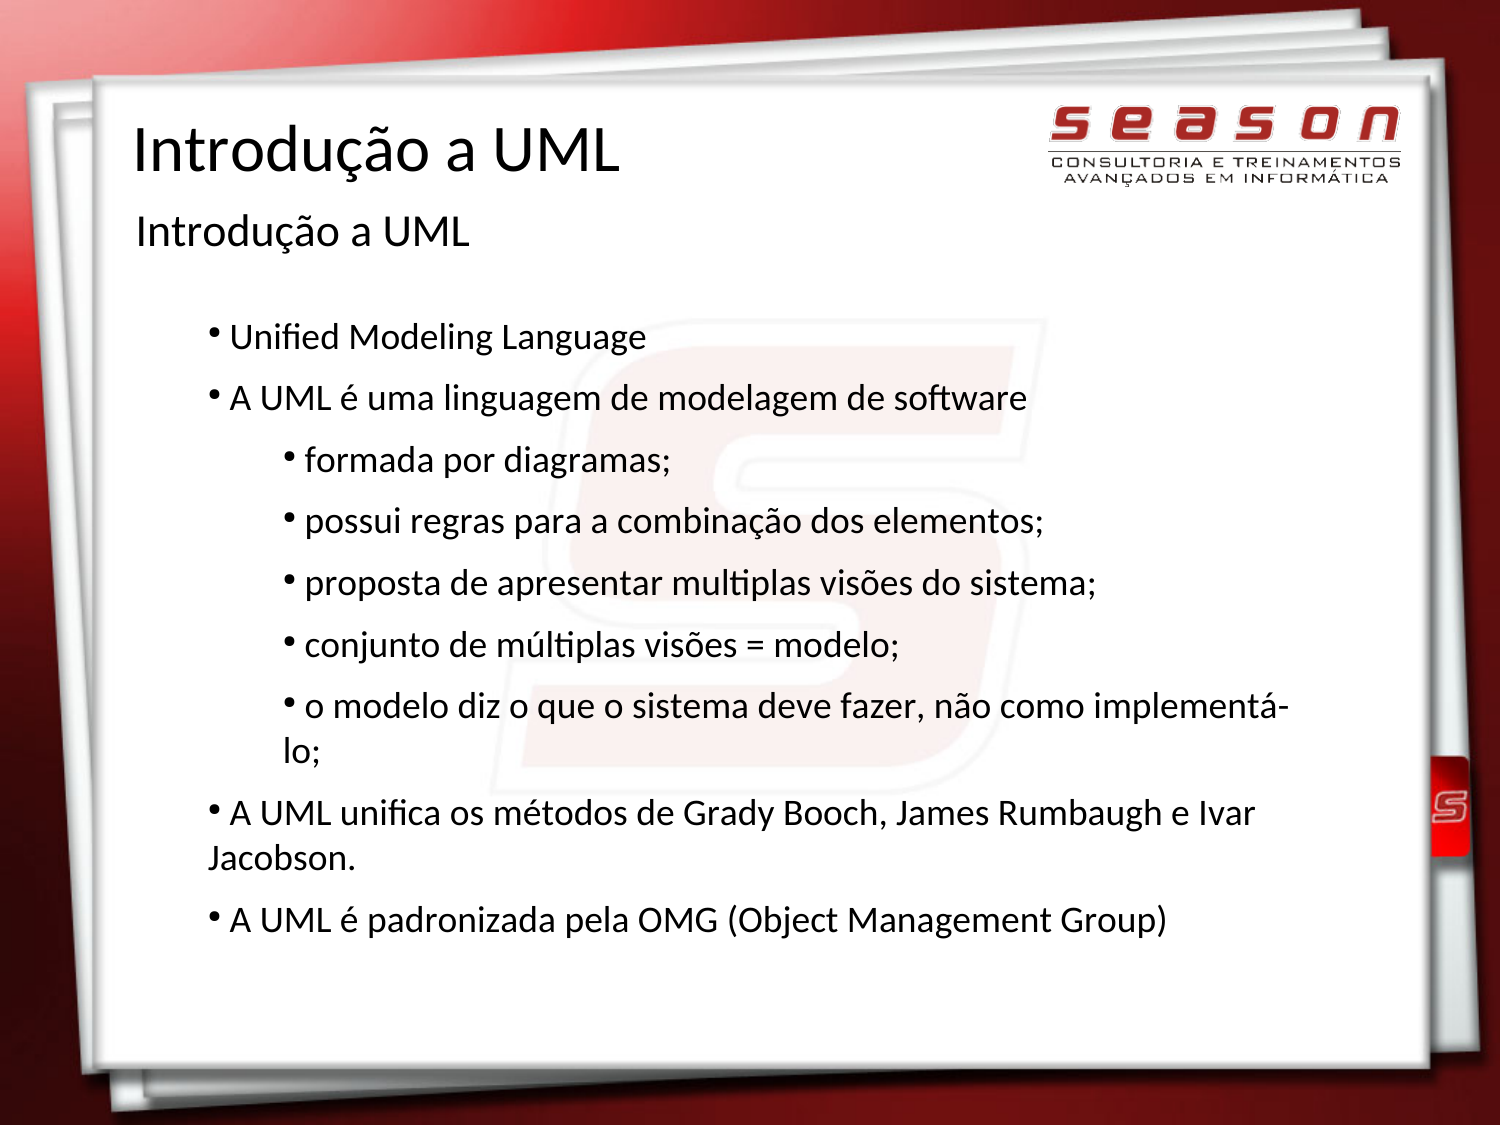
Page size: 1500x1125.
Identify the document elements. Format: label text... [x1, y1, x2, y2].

text_box Unified Modeling Language A UML é uma linguagem de modelagem de software formada por diagramas; possui regras para a combinação dos elementos; proposta de apresentar multiplas visões do sistema; conjunto de múltiplas visões = modelo; o modelo diz o que o sistema deve fazer, não como implementá-lo; A UML unifica os métodos de Grady Booch, James Rumbaugh e Ivar Jacobson. A UML é padronizada pela OMG (Object Management Group) [207, 289, 1328, 963]
text_box Introdução a UML [119, 200, 1240, 256]
title Introdução a UML [118, 33, 1394, 257]
picture [0, 0, 1500, 1125]
